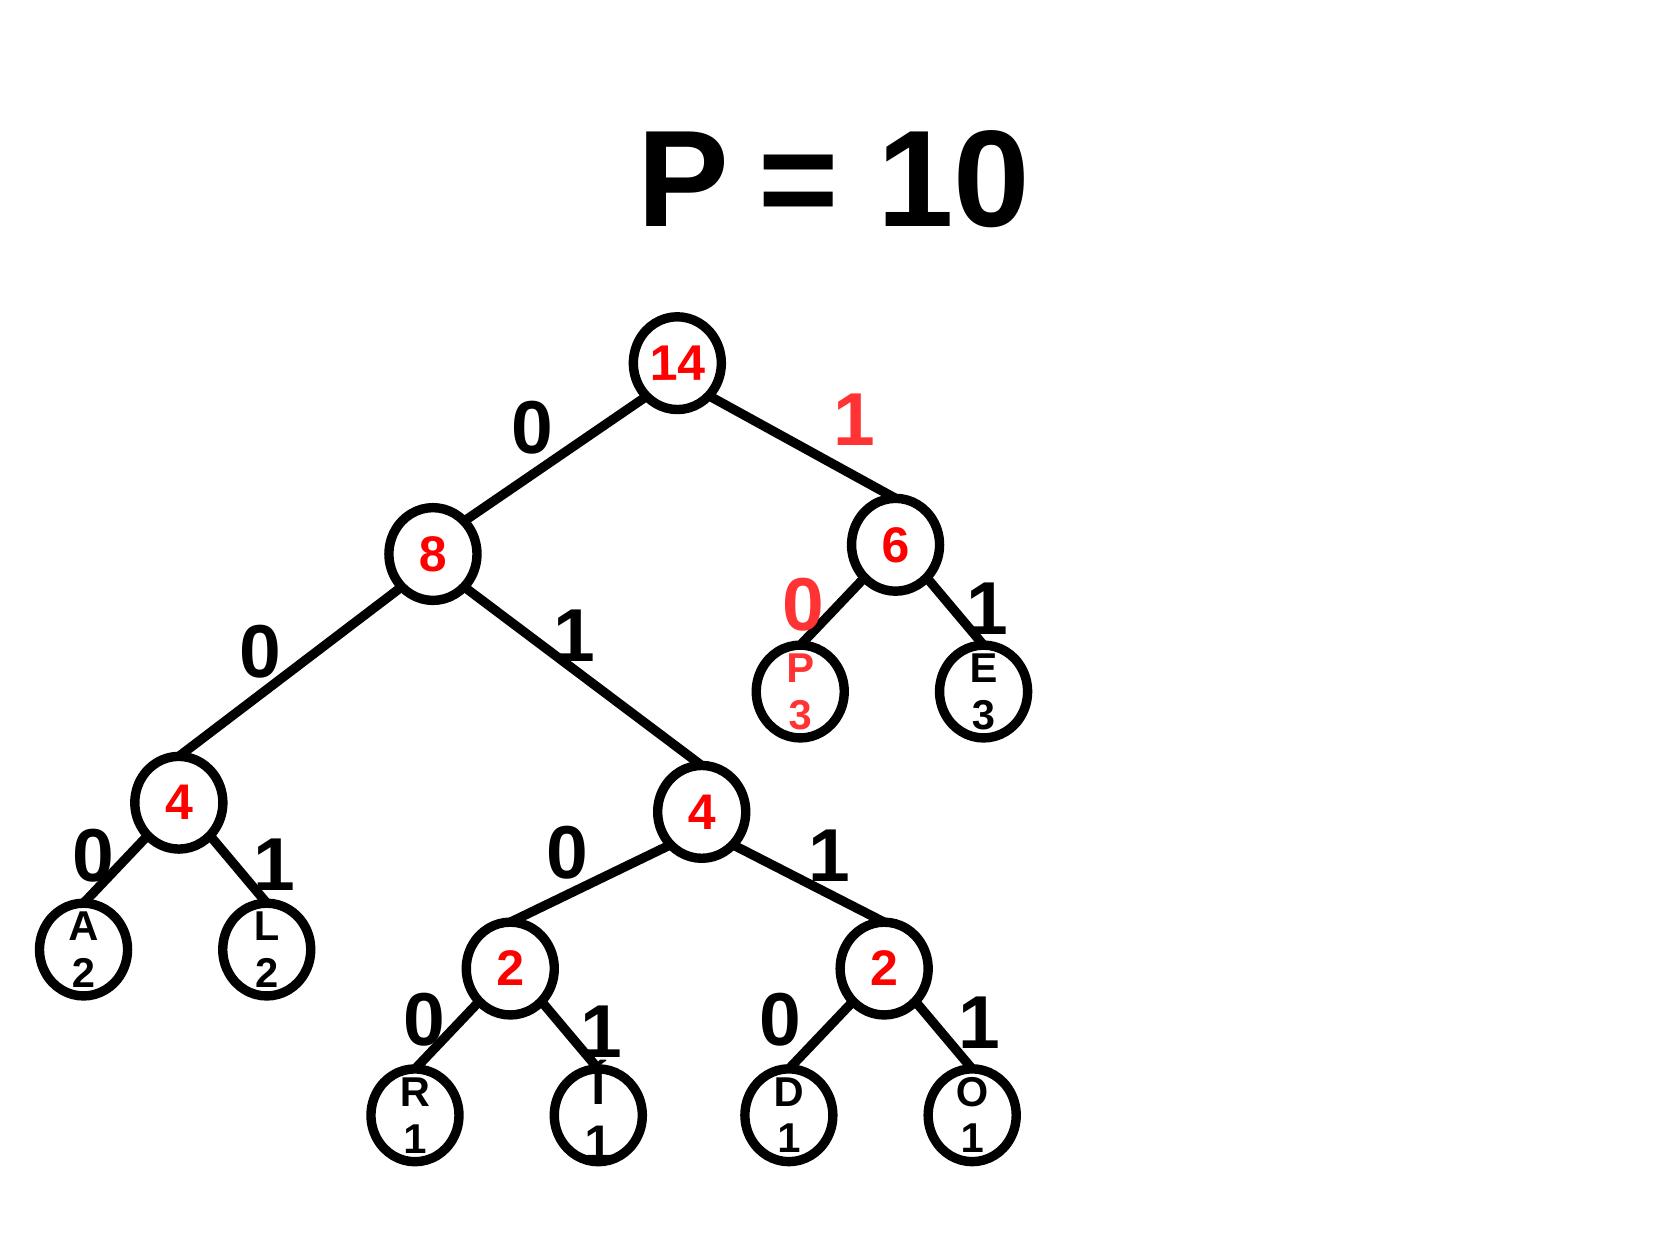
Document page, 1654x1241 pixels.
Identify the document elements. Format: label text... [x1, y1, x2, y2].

text_box 0 [57, 806, 128, 906]
text_box P [622, 94, 744, 264]
text_box 1 [943, 973, 1014, 1073]
text_box 1 [539, 585, 609, 685]
text_box 0 [744, 970, 815, 1069]
text_box 1 [819, 370, 889, 470]
text_box D 1 [744, 1069, 833, 1162]
text_box 4 [134, 756, 223, 850]
text_box 14 [633, 316, 722, 410]
text_box R 1 [370, 1069, 459, 1162]
text_box = 10 [744, 94, 1046, 264]
text_box 0 [767, 555, 838, 654]
text_box 6 [851, 498, 940, 592]
text_box 1 [238, 815, 309, 914]
text_box 1 [565, 982, 636, 1082]
text_box 0 [224, 602, 295, 702]
text_box P 3 [795, 658, 806, 667]
text_box O 1 [928, 1073, 1017, 1162]
text_box E 3 [939, 659, 1028, 738]
text_box 8 [388, 507, 477, 601]
text_box L 2 [222, 914, 311, 996]
text_box P 3 [756, 654, 845, 738]
text_box 0 [531, 803, 602, 902]
text_box Í 1 [554, 1082, 643, 1162]
text_box 0 [389, 970, 459, 1069]
text_box 2 [466, 922, 555, 1015]
text_box 1 [793, 805, 864, 905]
text_box 2 [840, 922, 929, 1015]
text_box A 2 [39, 906, 128, 996]
text_box 4 [657, 765, 746, 859]
text_box 1 [952, 559, 1023, 659]
text_box 0 [497, 377, 567, 477]
